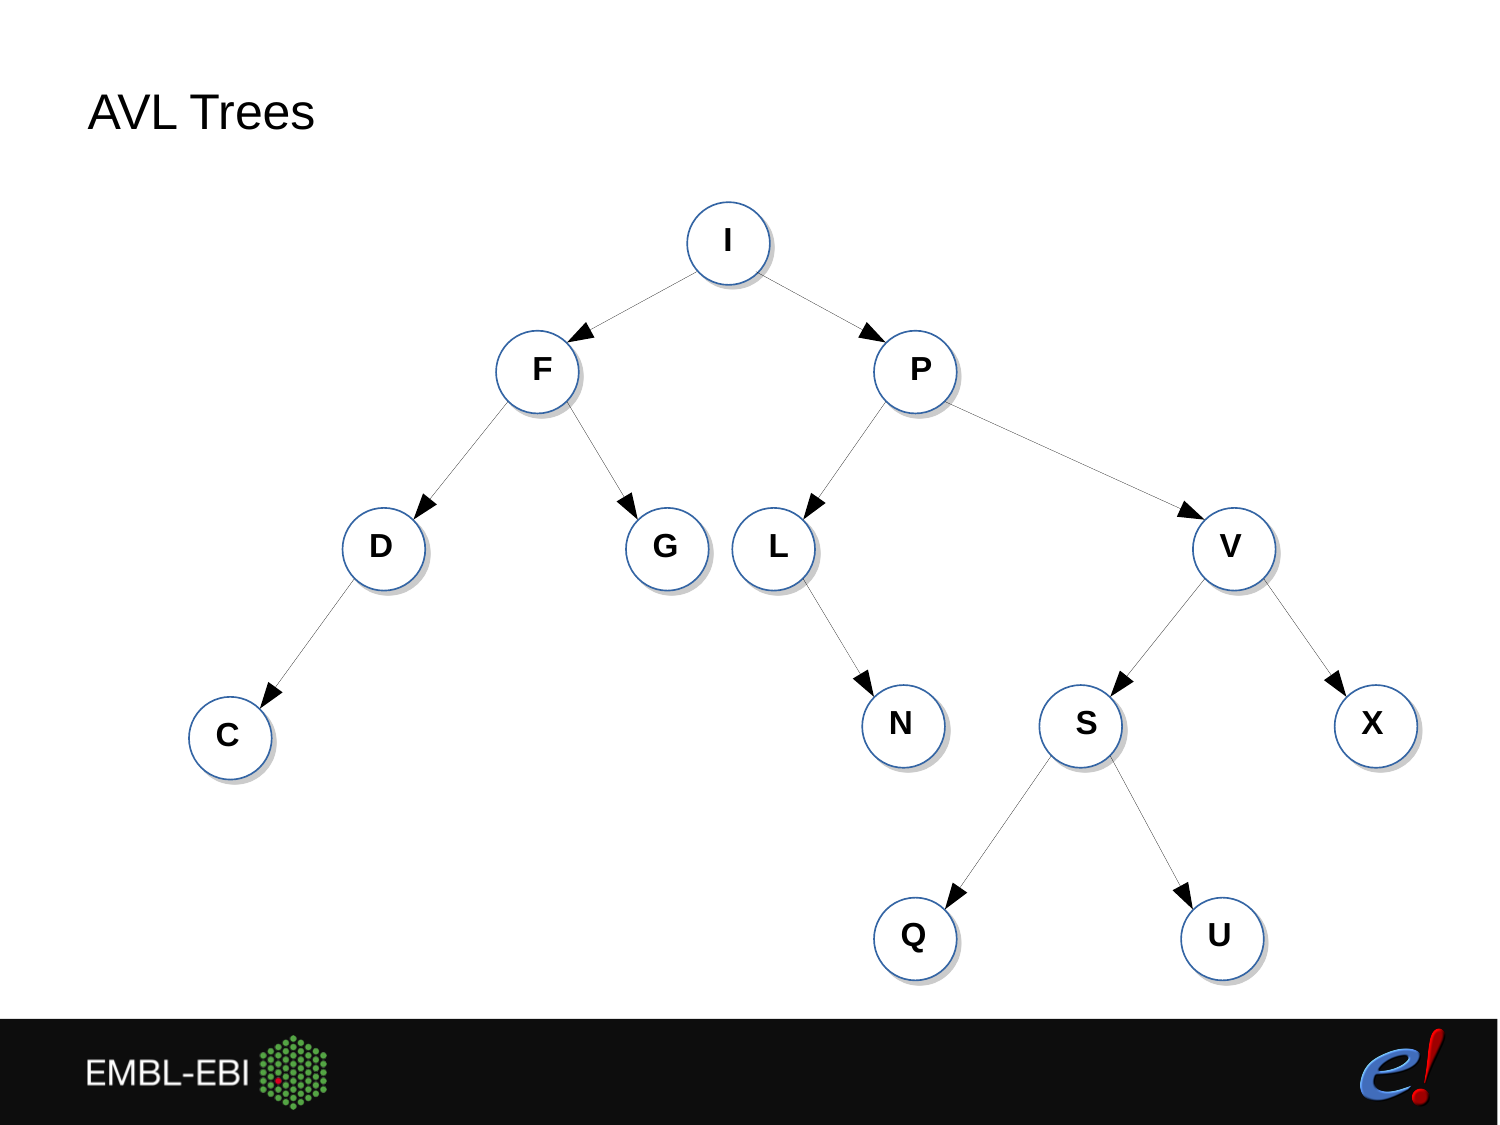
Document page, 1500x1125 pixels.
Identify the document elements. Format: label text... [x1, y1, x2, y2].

text_box V [1204, 519, 1255, 572]
text_box X [1346, 696, 1396, 749]
text_box [496, 330, 579, 414]
text_box [1334, 685, 1418, 768]
text_box P [895, 342, 945, 395]
text_box D [354, 519, 404, 572]
picture [87, 1035, 327, 1110]
text_box [732, 507, 816, 591]
text_box F [517, 342, 567, 395]
text_box [1181, 897, 1264, 981]
text_box I [708, 213, 746, 266]
text_box U [1192, 909, 1243, 962]
text_box [862, 685, 945, 768]
text_box [342, 507, 426, 591]
text_box C [200, 708, 251, 761]
text_box L [753, 519, 804, 572]
text_box [874, 330, 957, 414]
text_box [188, 696, 272, 780]
text_box [874, 897, 957, 981]
text_box S [1060, 696, 1111, 749]
text_box Q [885, 909, 936, 962]
text_box G [637, 519, 688, 572]
text_box [687, 202, 770, 285]
picture [1357, 1026, 1448, 1112]
text_box [1192, 507, 1276, 591]
title AVL Trees [87, 50, 1425, 175]
text_box [625, 507, 709, 591]
text_box [1039, 685, 1123, 768]
text_box N [874, 696, 924, 749]
